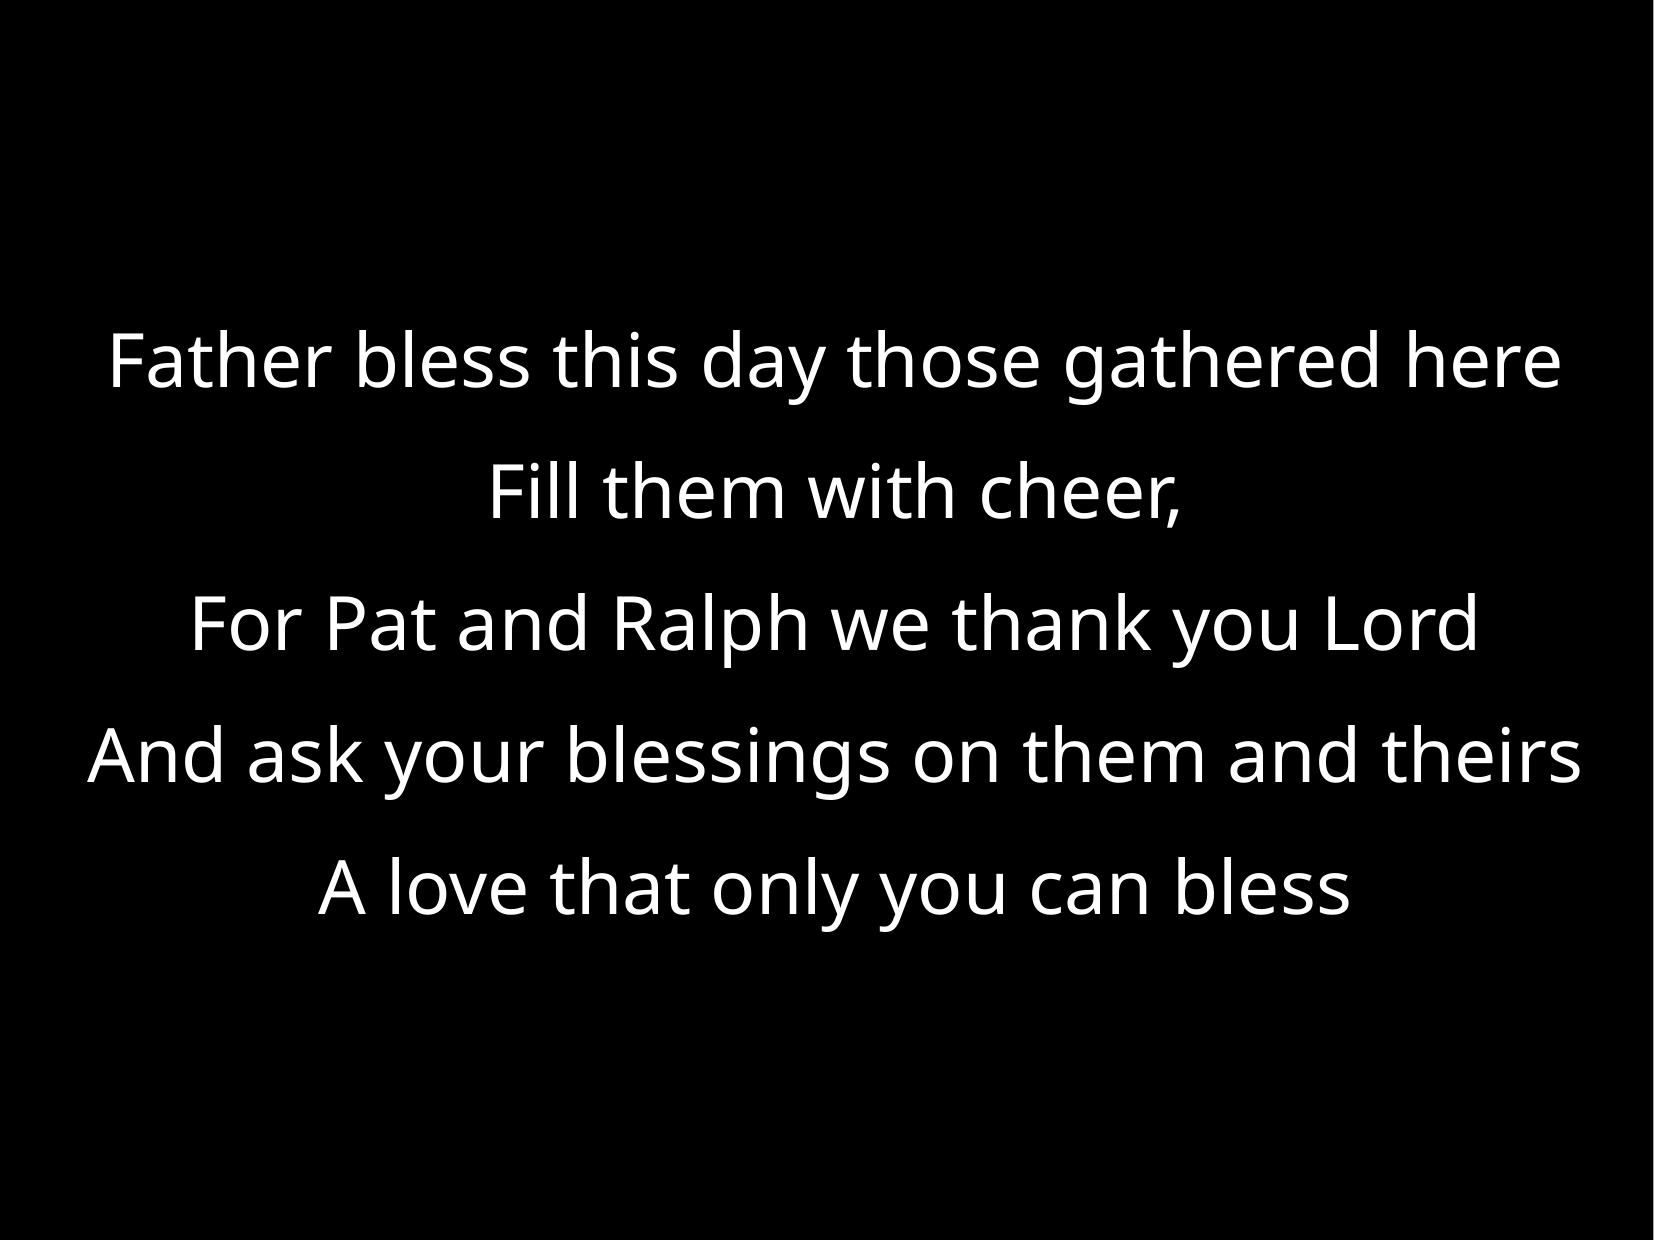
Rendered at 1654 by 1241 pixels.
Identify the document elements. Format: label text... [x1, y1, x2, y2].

list Father bless this day those gathered here Fill them with cheer, For Pat and Ralph we thank you Lord And ask your blessings on them and theirs A love that only you can bless [0, 307, 1654, 1229]
